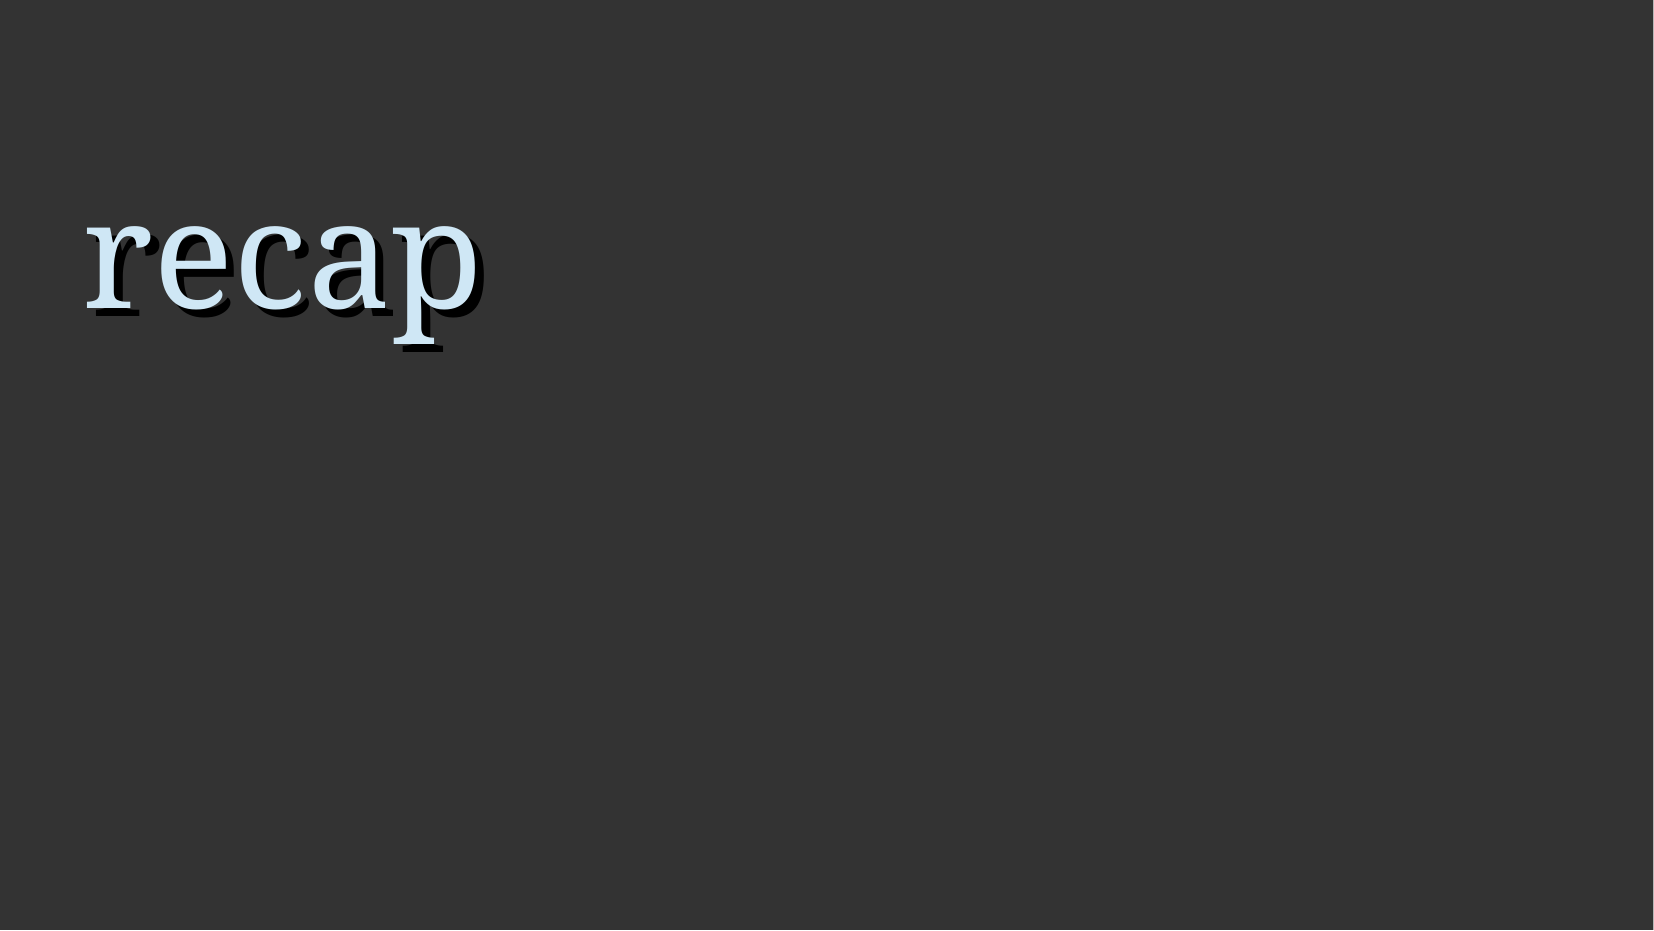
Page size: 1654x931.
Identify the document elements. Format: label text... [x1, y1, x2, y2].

title recap [82, 147, 1571, 838]
